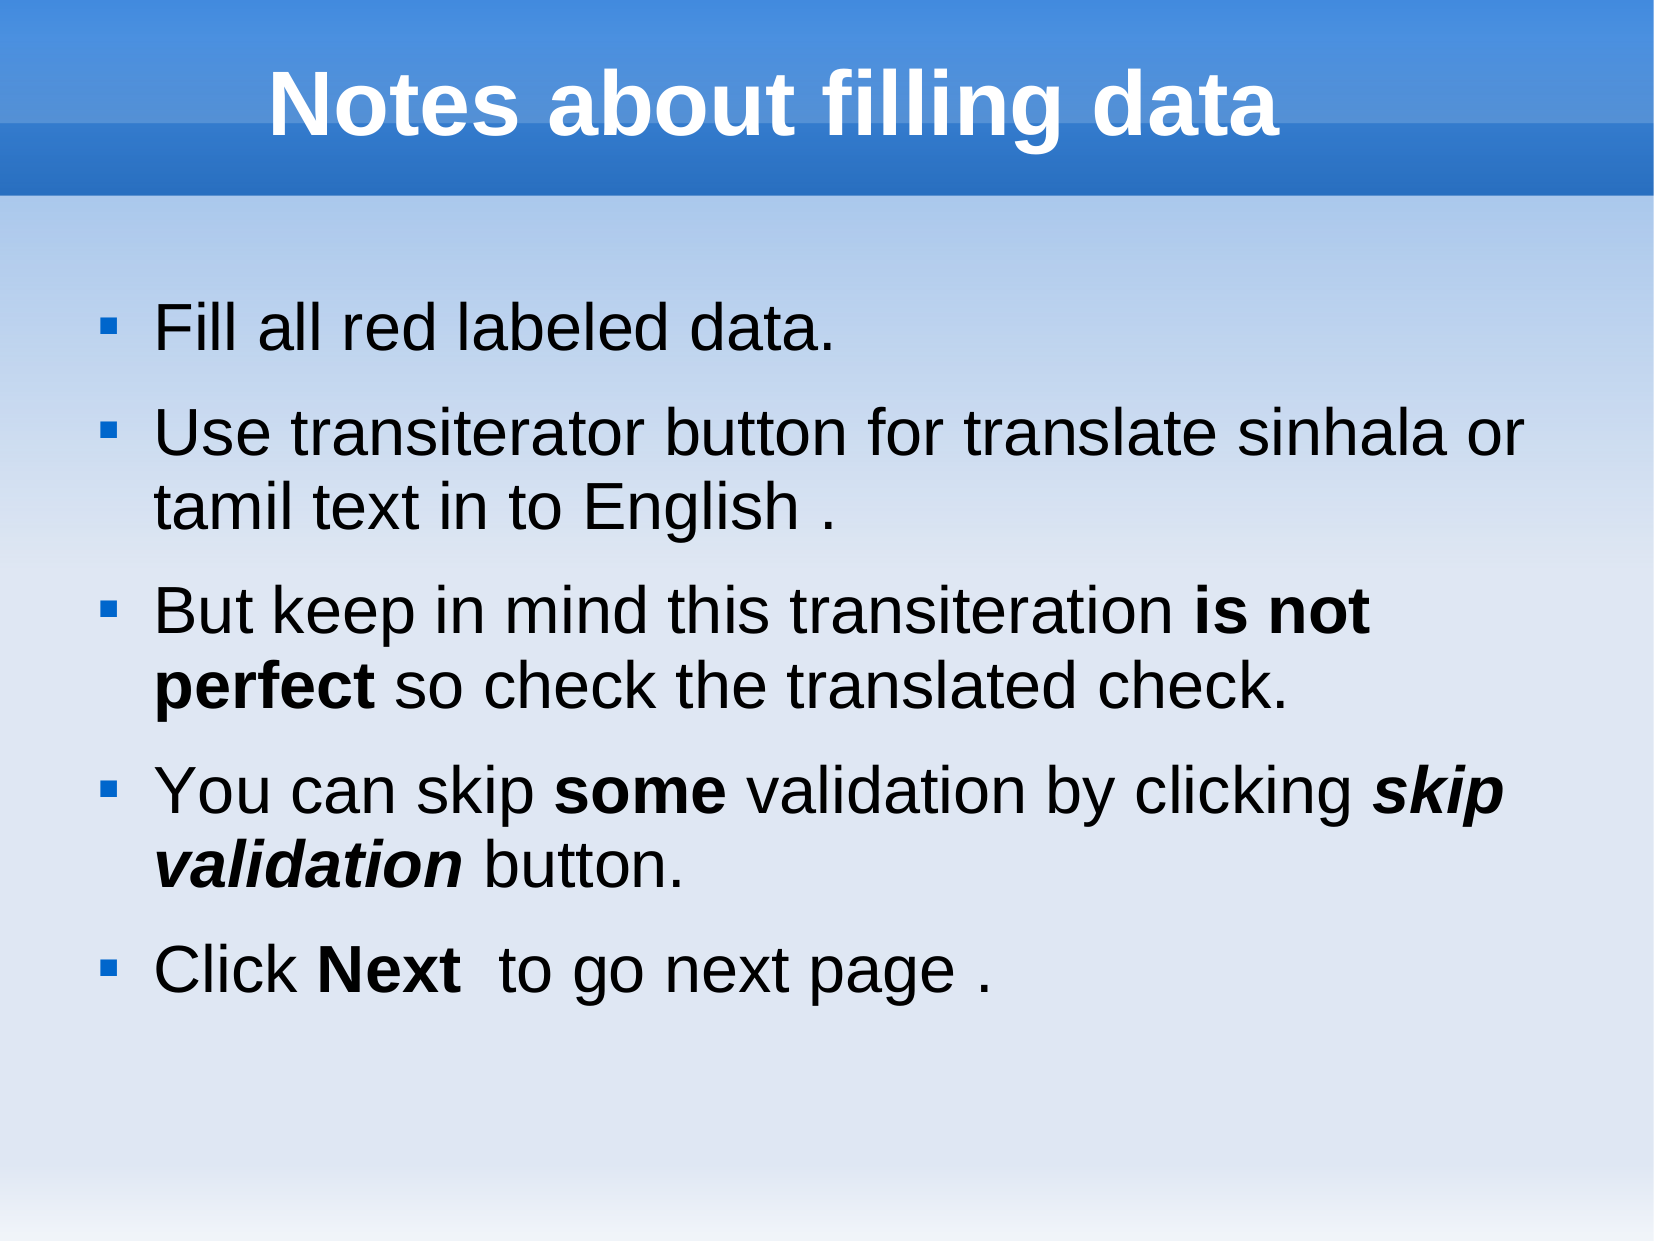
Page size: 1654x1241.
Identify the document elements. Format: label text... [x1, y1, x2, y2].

list Fill all red labeled data. Use transiterator button for translate sinhala or tamil text in to English . But keep in mind this transiteration is not perfect so check the translated check. You can skip some validation by clicking skip validation button. Click Next to go next page . [82, 290, 1571, 1094]
picture [0, 0, 1654, 1241]
title Notes about filling data [76, 7, 1565, 200]
